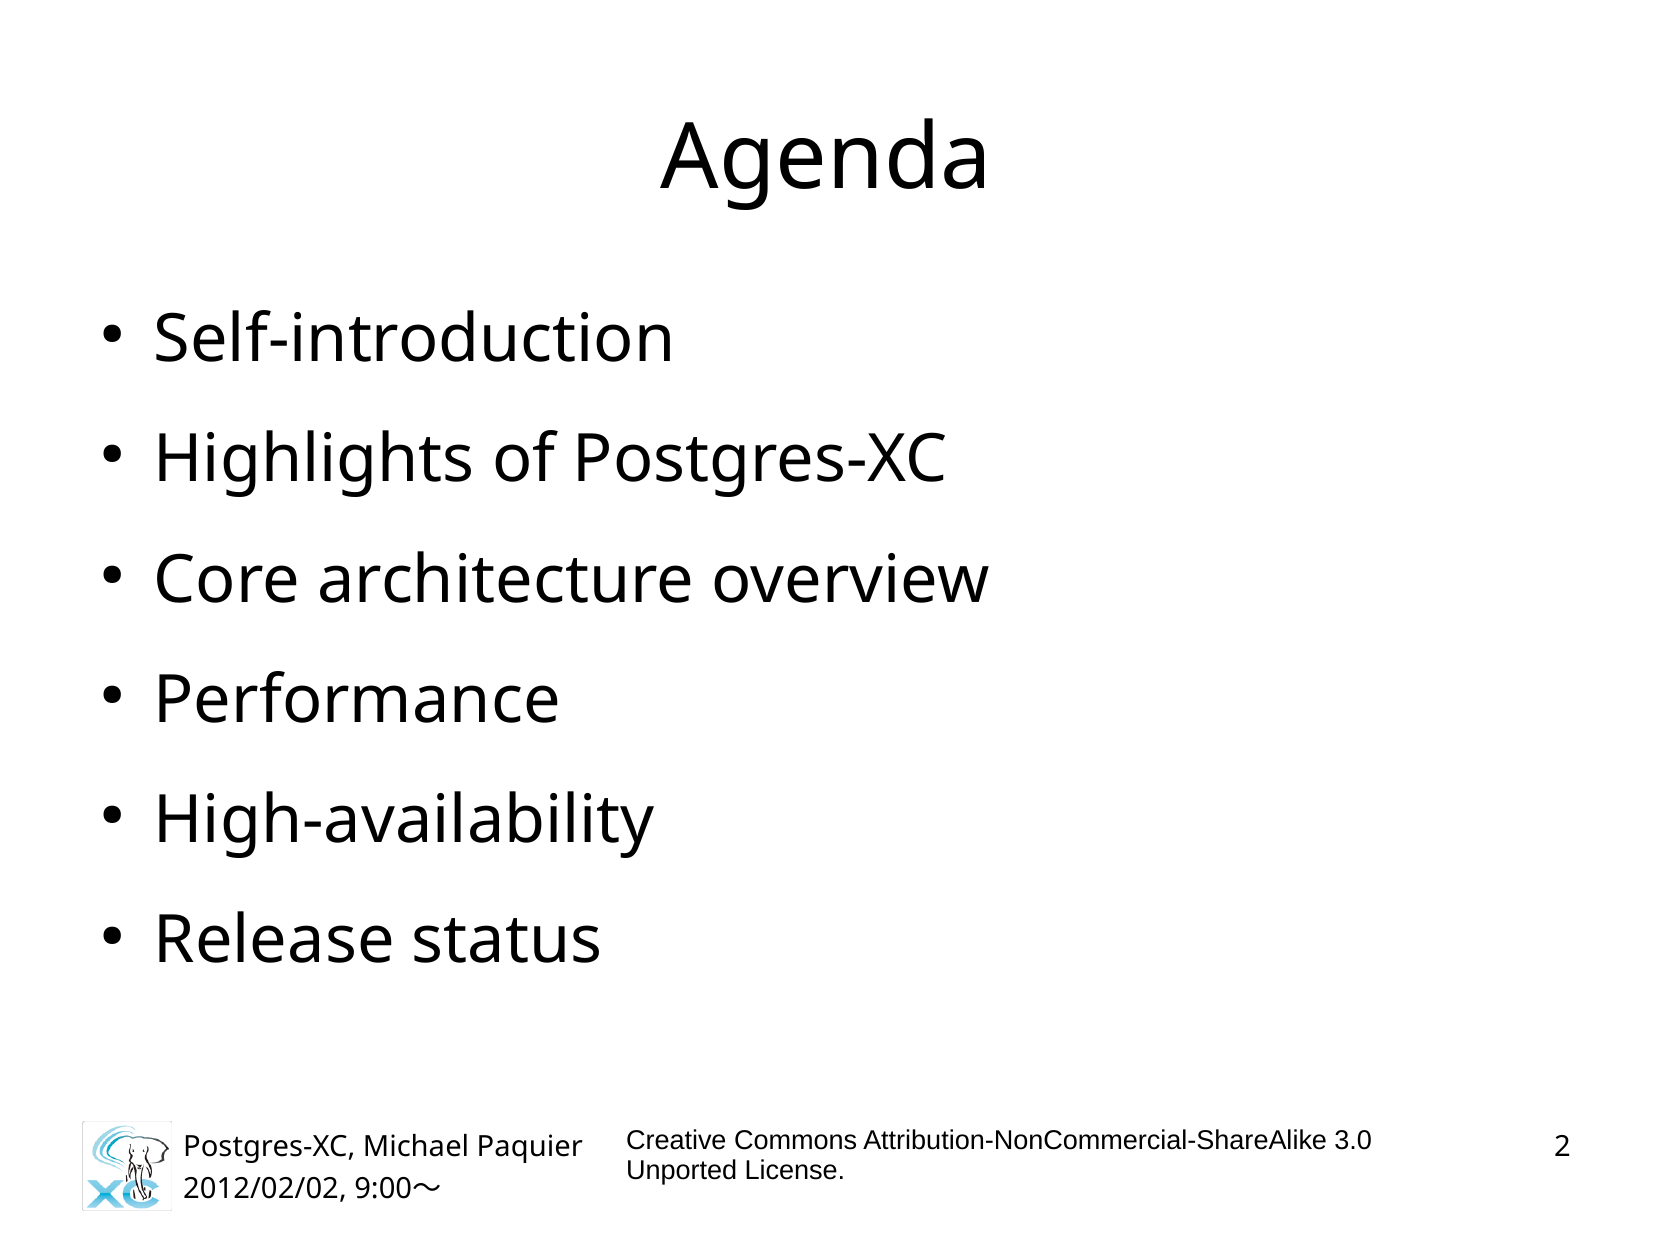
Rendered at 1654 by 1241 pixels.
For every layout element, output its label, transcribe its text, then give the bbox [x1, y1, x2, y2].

picture [82, 1121, 172, 1211]
list Self-introduction Highlights of Postgres-XC Core architecture overview Performance High-availability Release status [82, 290, 1571, 1109]
title Agenda [82, 56, 1571, 250]
